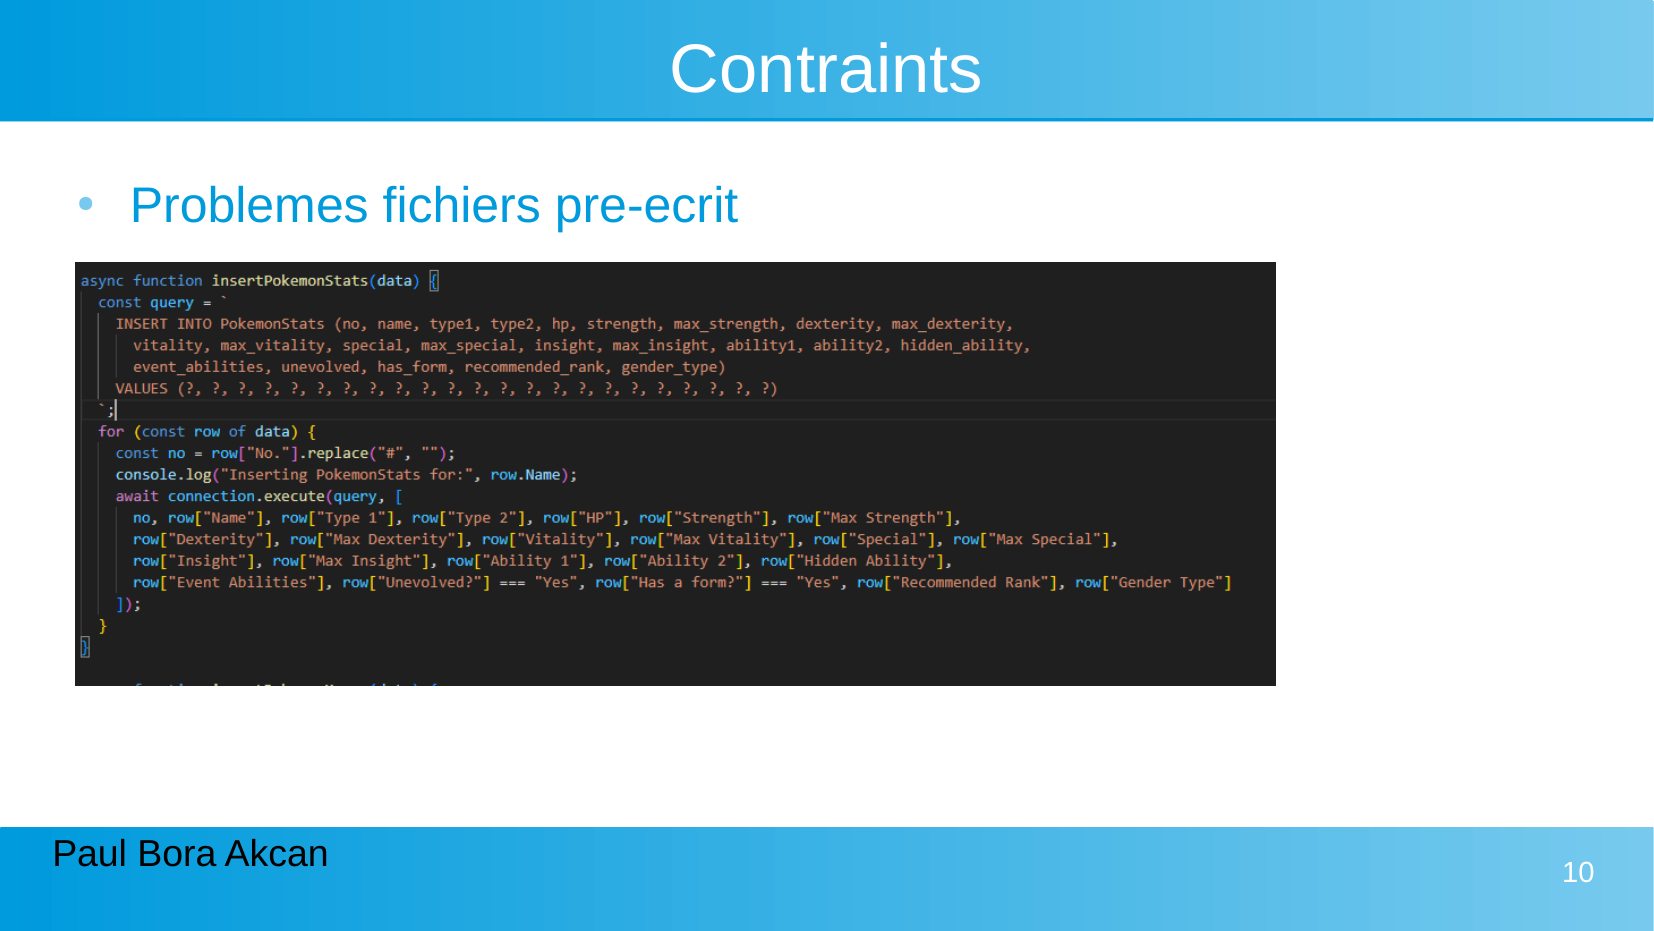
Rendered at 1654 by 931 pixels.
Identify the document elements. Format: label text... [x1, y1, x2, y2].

title Contraints [59, 29, 1595, 108]
list Problemes fichiers pre-ecrit [59, 177, 1595, 768]
picture [75, 262, 1276, 686]
text_box Paul Bora Akcan [37, 825, 488, 901]
